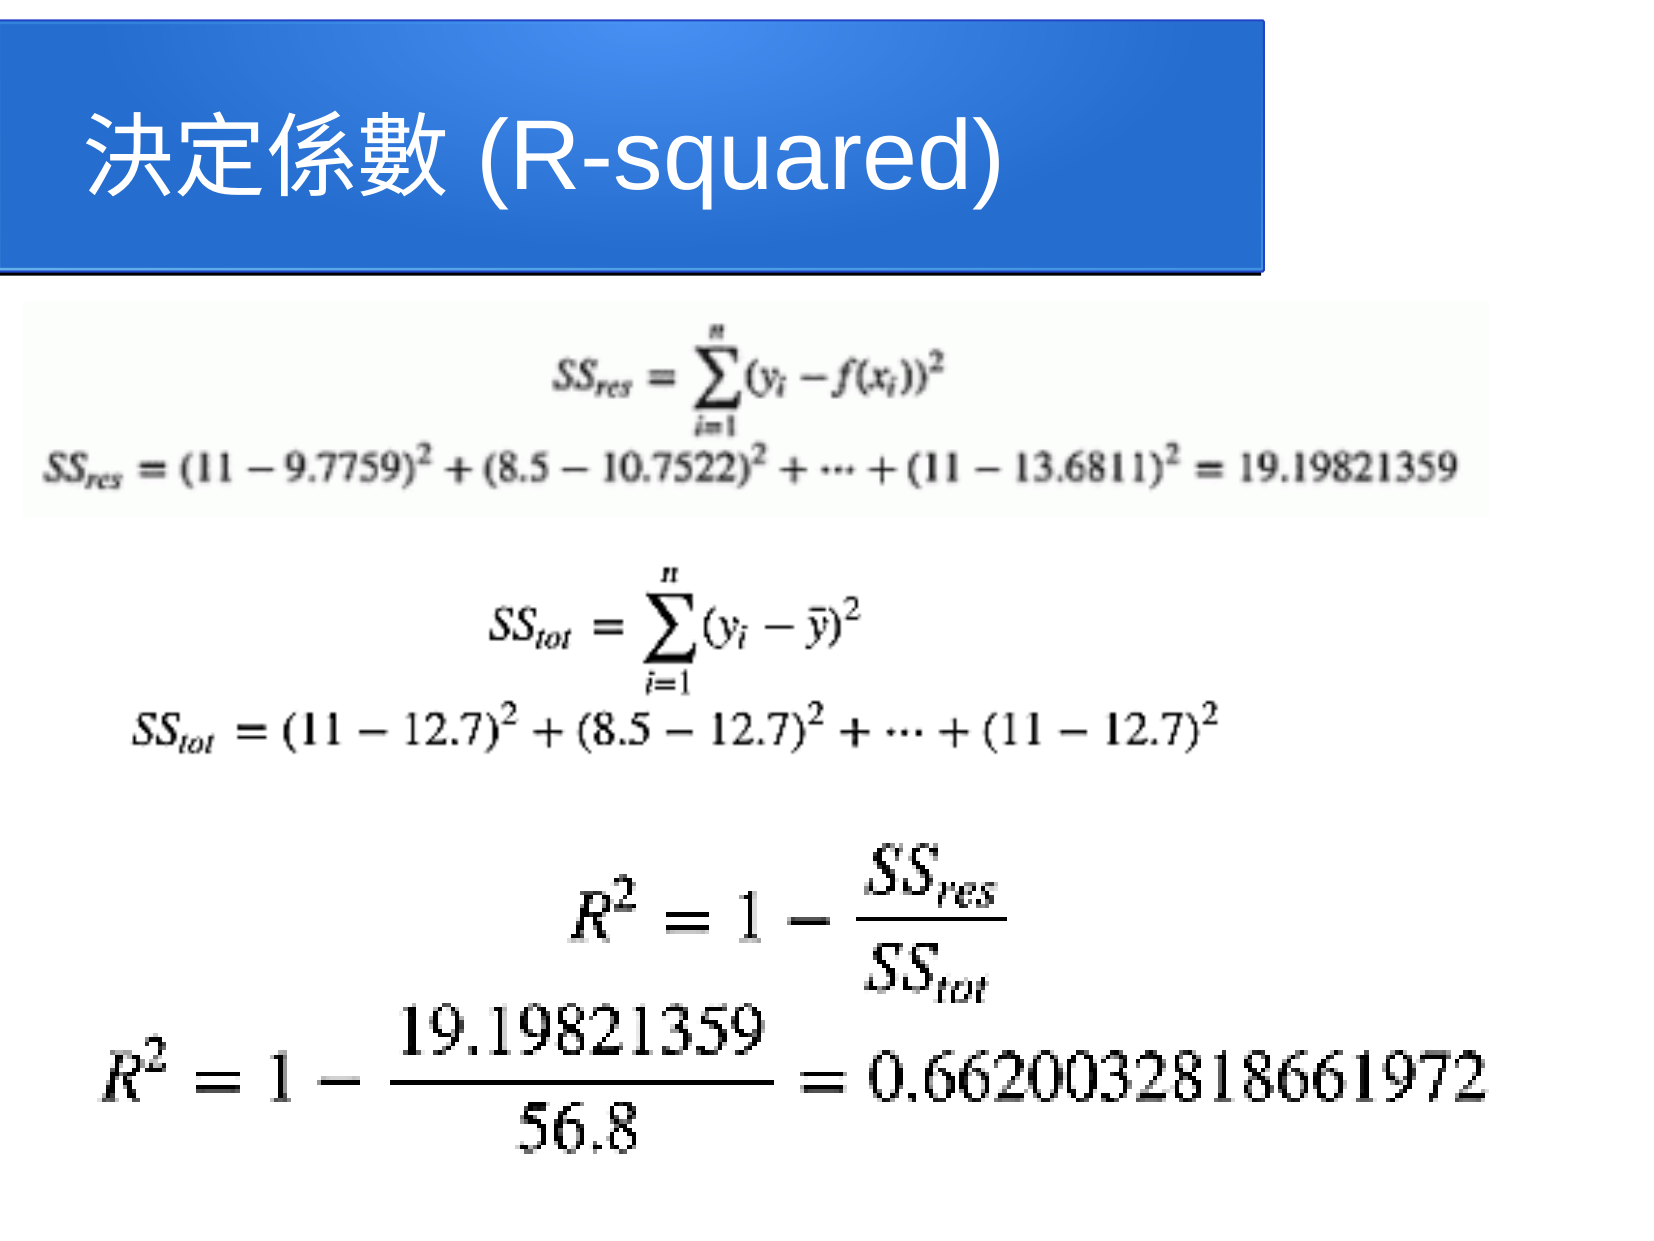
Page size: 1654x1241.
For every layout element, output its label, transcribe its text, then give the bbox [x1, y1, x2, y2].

picture [23, 301, 1489, 518]
title 決定係數(R-squared) [82, 47, 1235, 252]
picture [76, 525, 1285, 792]
picture [59, 818, 1520, 1193]
